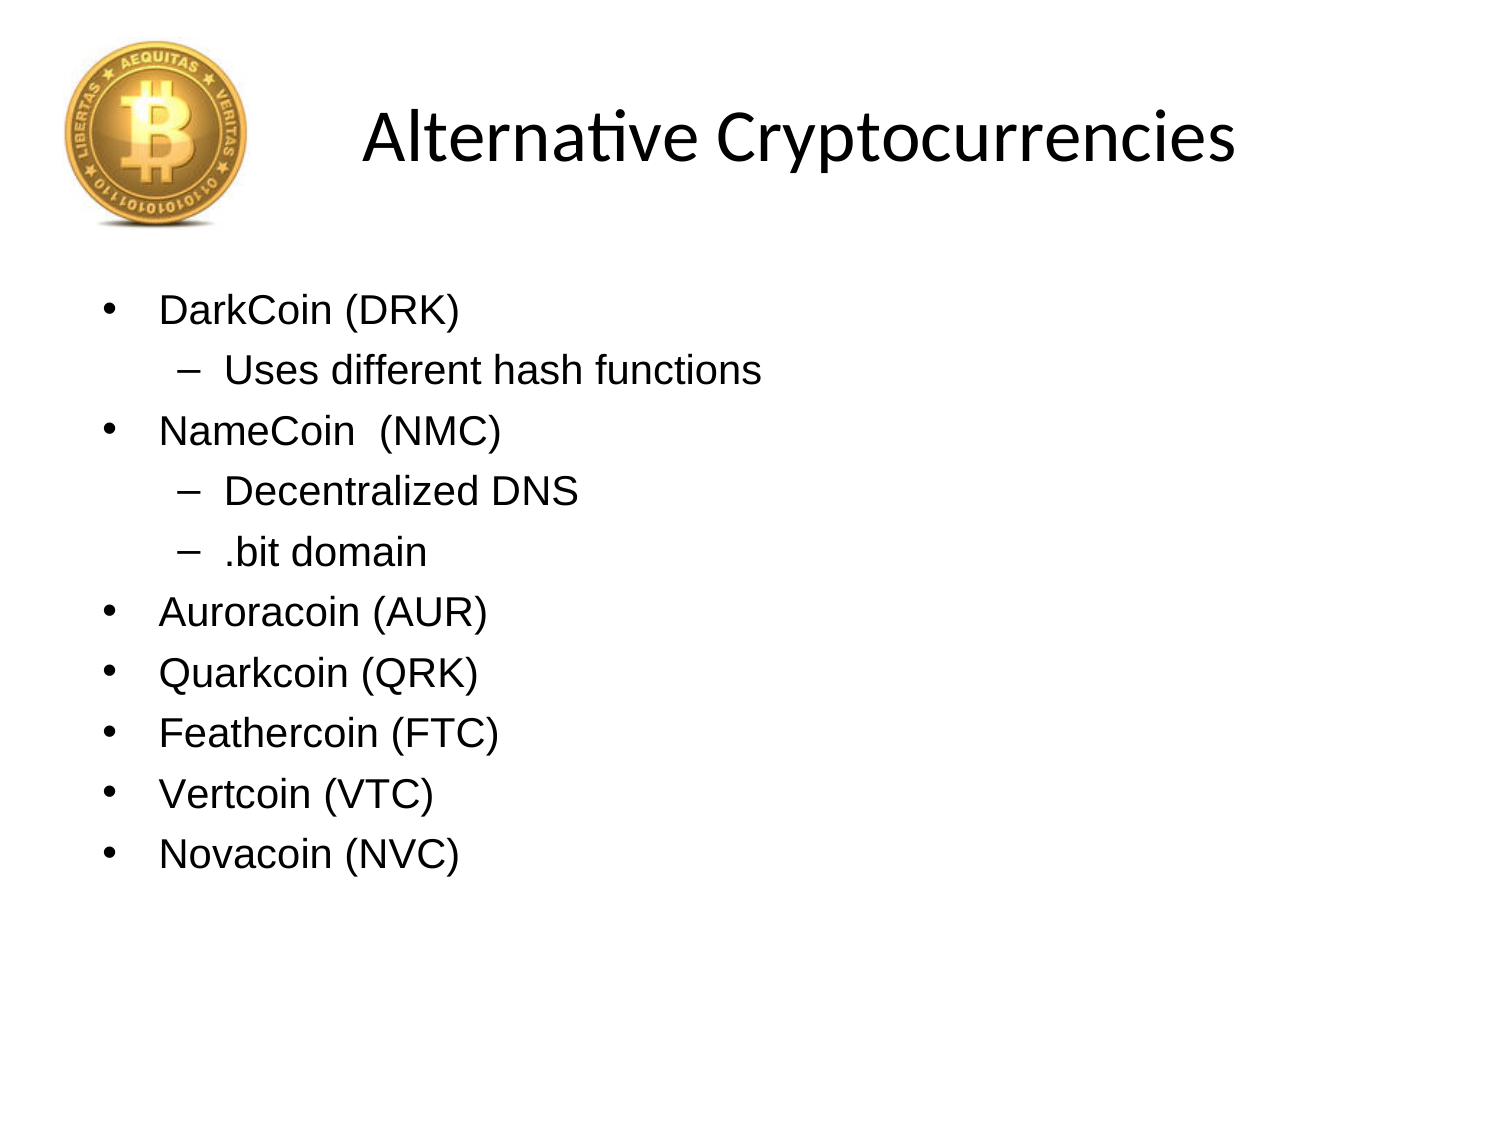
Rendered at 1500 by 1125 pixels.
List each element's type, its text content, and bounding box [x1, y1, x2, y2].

text_box DarkCoin (DRK) Uses different hash functions NameCoin (NMC) Decentralized DNS .bit domain Auroracoin (AUR) Quarkcoin (QRK) Feathercoin (FTC) Vertcoin (VTC) Novacoin (NVC) [87, 274, 863, 1068]
picture [62, 37, 250, 230]
text_box Alternative Cryptocurrencies [275, 37, 1326, 225]
